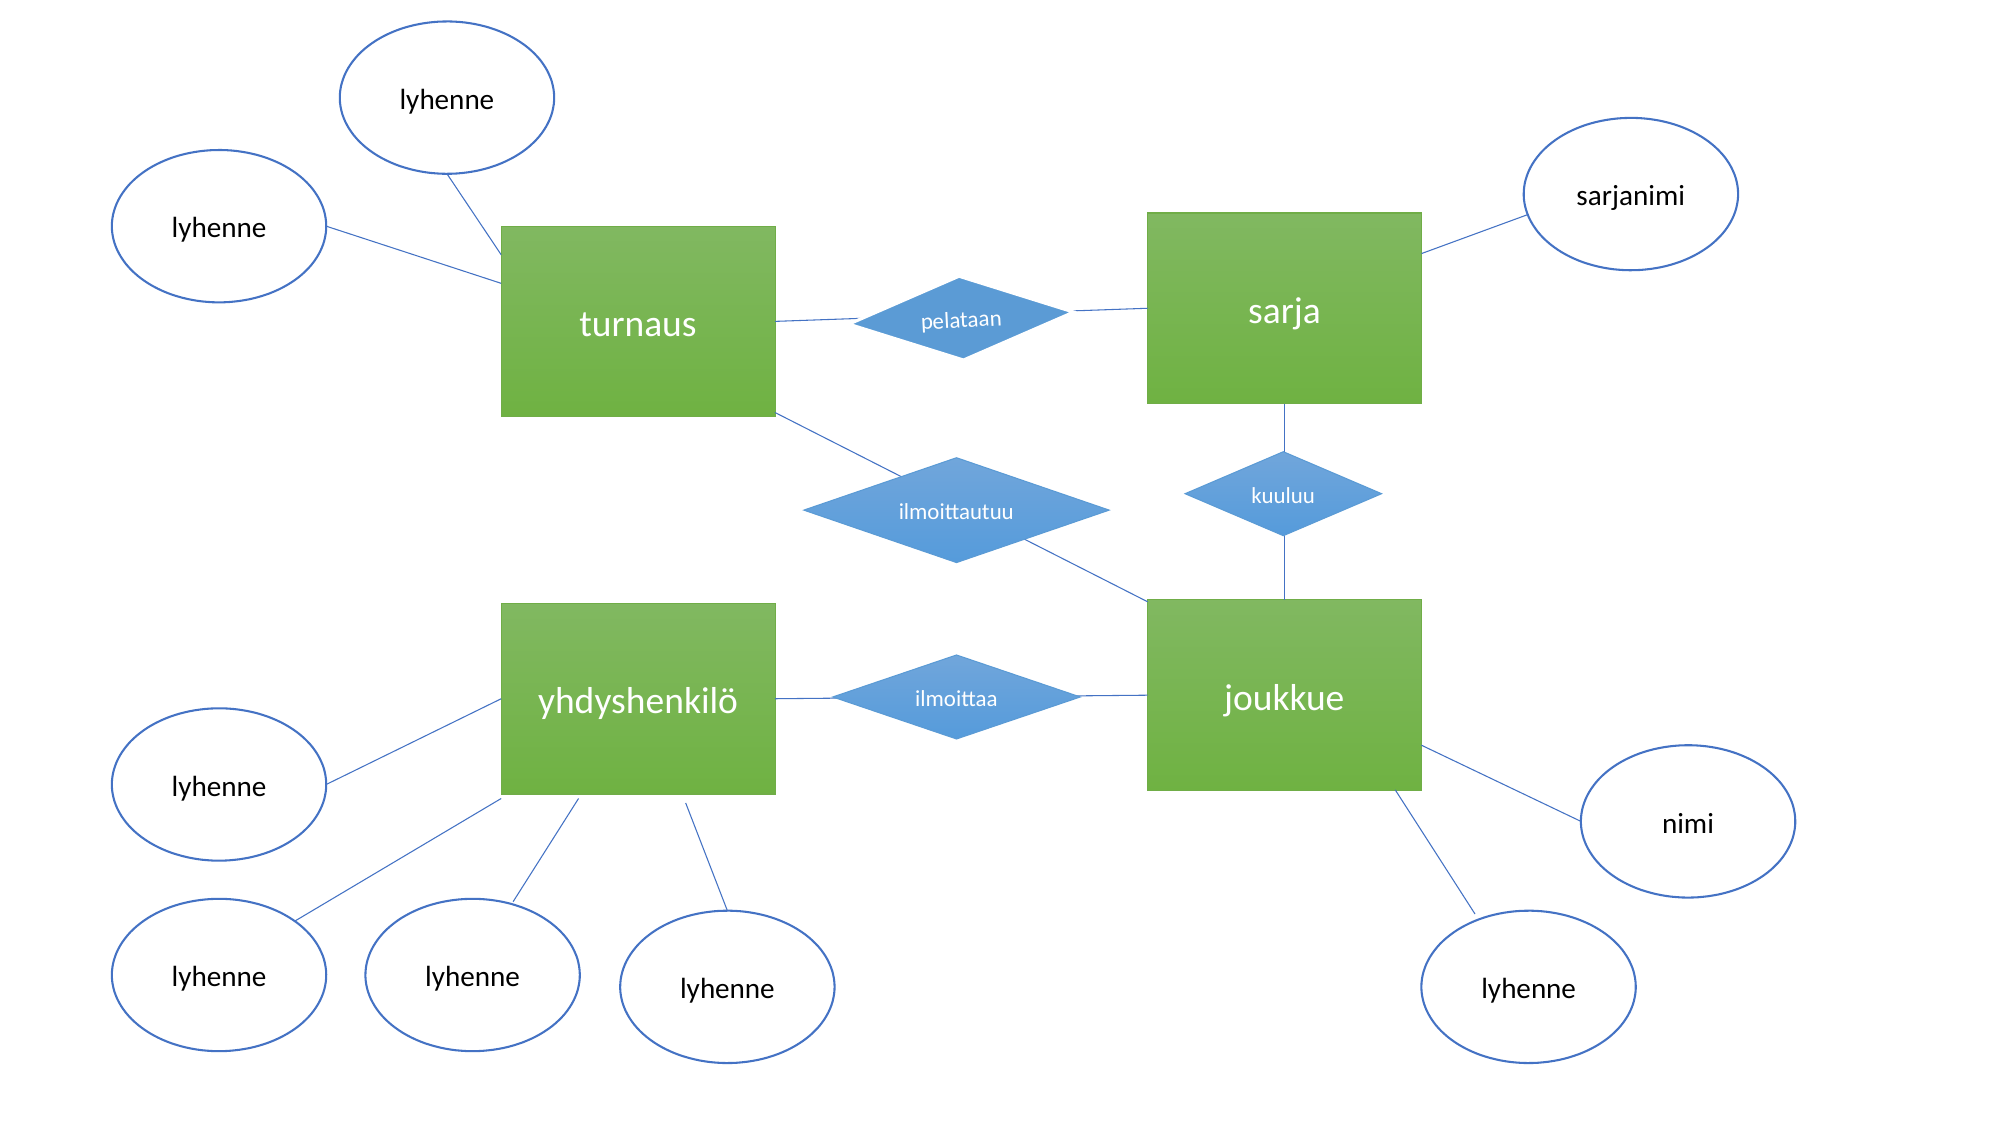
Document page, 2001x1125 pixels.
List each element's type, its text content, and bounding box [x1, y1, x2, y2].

text_box lyhenne [111, 898, 327, 1052]
text_box lyhenne [365, 898, 580, 1052]
text_box lyhenne [111, 149, 327, 303]
text_box sarjanimi [1523, 117, 1739, 271]
text_box lyhenne [111, 708, 327, 861]
text_box lyhenne [339, 21, 555, 174]
text_box sarja [1148, 213, 1421, 404]
text_box nimi [1580, 745, 1796, 898]
text_box ilmoittautuu [803, 457, 1110, 563]
text_box lyhenne [620, 910, 835, 1064]
text_box kuuluu [1185, 451, 1382, 536]
text_box turnaus [501, 226, 775, 417]
text_box joukkue [1148, 600, 1421, 790]
text_box lyhenne [1421, 910, 1636, 1064]
text_box ilmoittaa [832, 654, 1081, 739]
text_box pelataan [848, 276, 1074, 361]
text_box yhdyshenkilö [501, 603, 775, 794]
